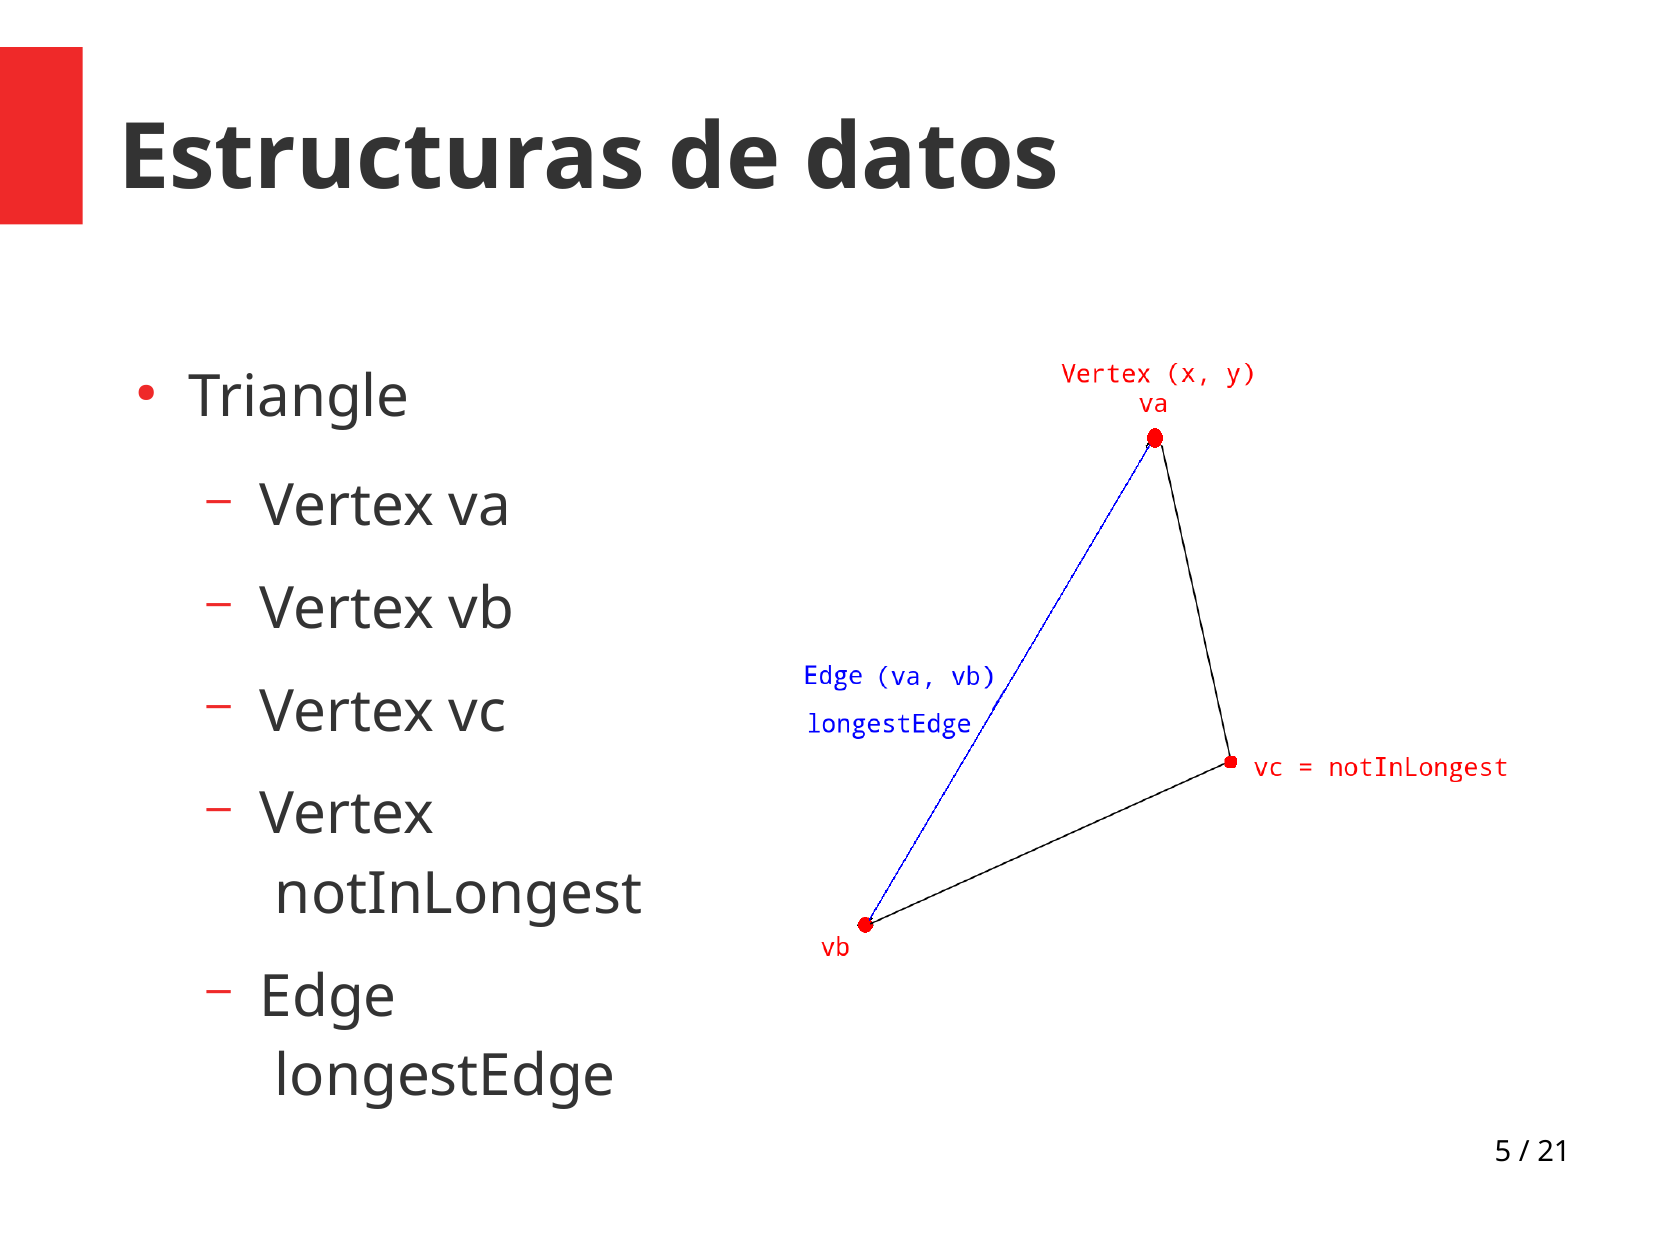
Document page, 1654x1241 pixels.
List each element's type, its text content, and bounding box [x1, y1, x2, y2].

list Triangle Vertex va Vertex vb Vertex vc Vertex notInLongest Edge longestEdge [118, 354, 1536, 1074]
title Estructuras de datos [118, 49, 1571, 257]
picture [720, 295, 1572, 1023]
